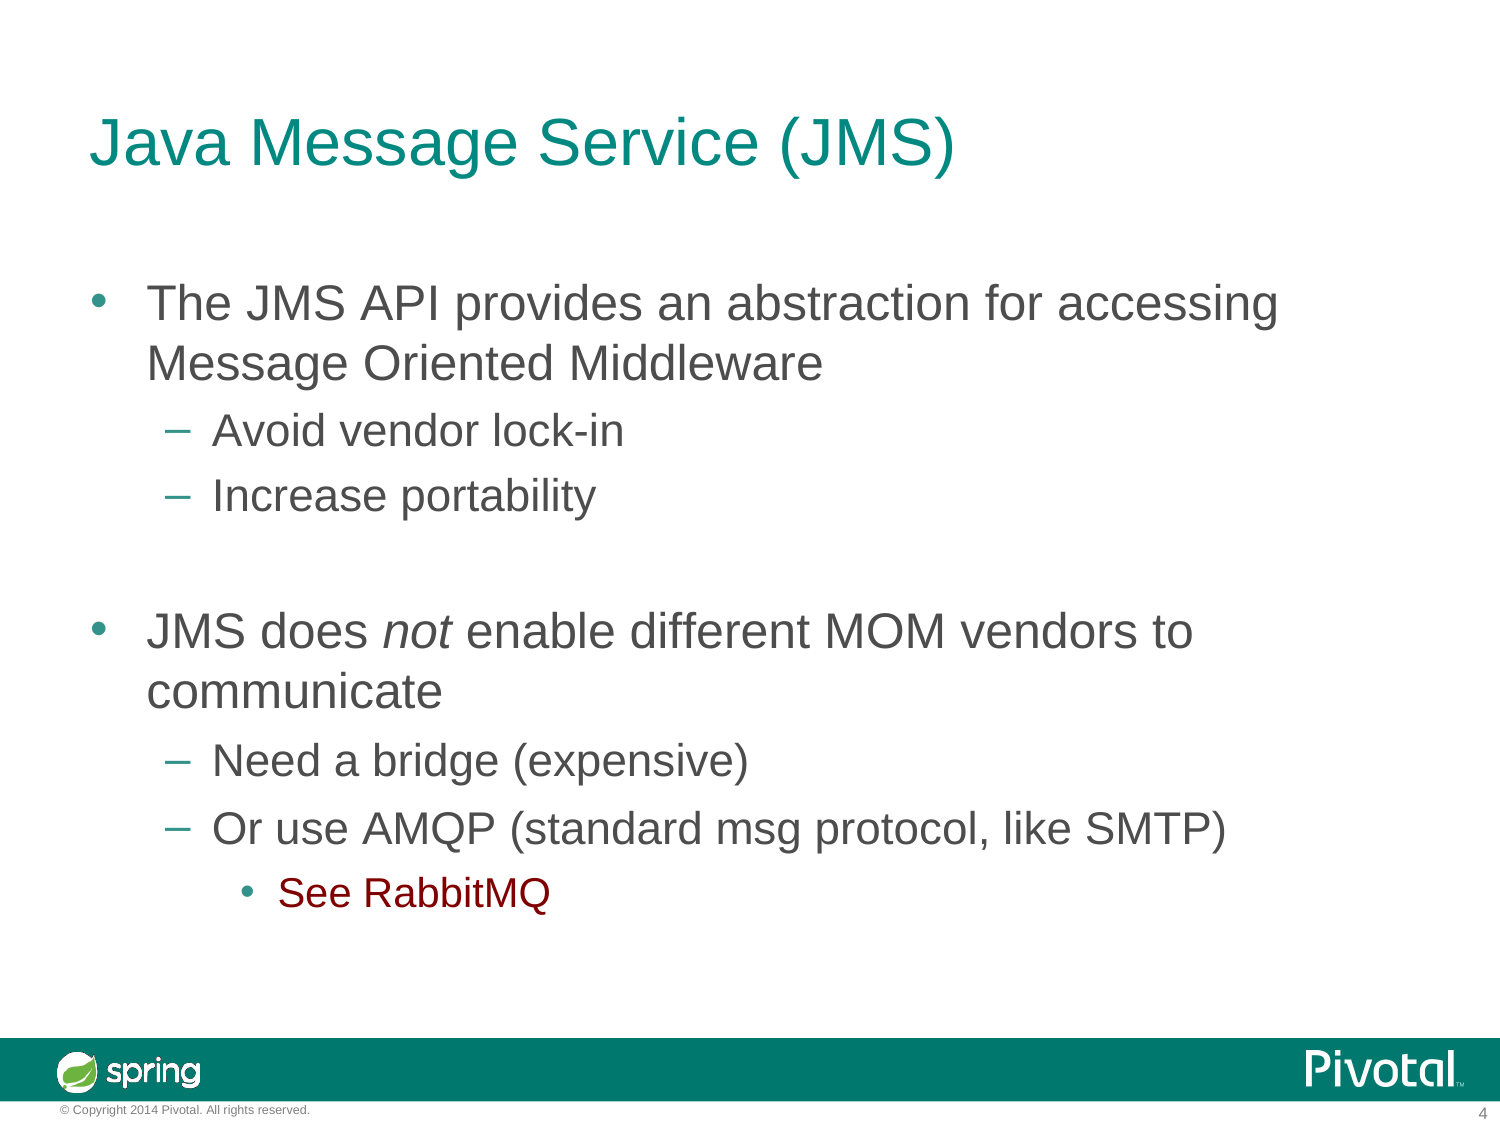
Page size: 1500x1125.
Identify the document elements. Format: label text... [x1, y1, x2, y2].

list The JMS API provides an abstraction for accessing Message Oriented Middleware Avoid vendor lock-in Increase portability JMS does not enable different MOM vendors to communicate Need a bridge (expensive) Or use AMQP (standard msg protocol, like SMTP) See RabbitMQ [75, 262, 1426, 1005]
picture [32, 1041, 210, 1103]
title Java Message Service (JMS) [75, 45, 1426, 233]
picture [1306, 1050, 1464, 1087]
